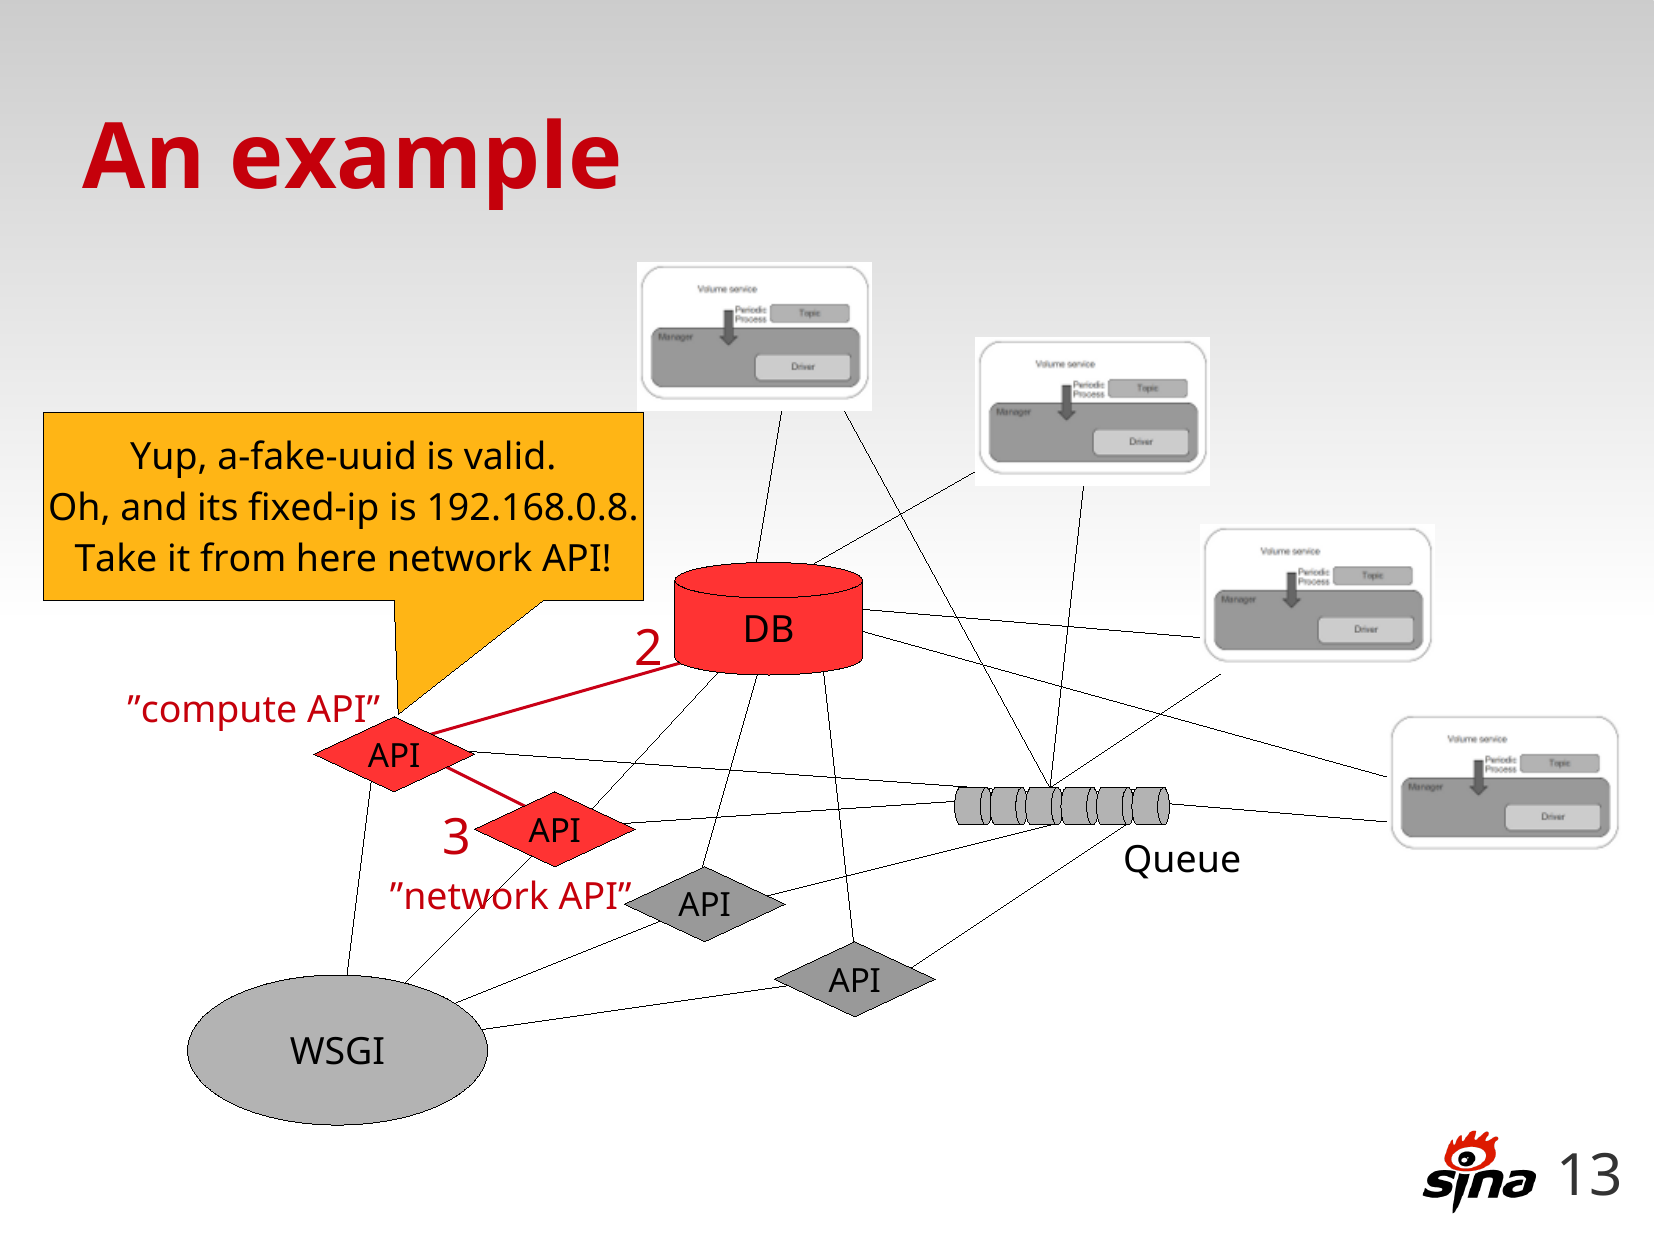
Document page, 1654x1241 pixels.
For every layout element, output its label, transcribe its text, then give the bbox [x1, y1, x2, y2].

picture [1387, 712, 1622, 861]
text_box ”compute API” [112, 675, 413, 732]
picture [637, 262, 872, 411]
text_box ”network API” [375, 862, 676, 920]
title An example [82, 49, 1571, 257]
text_box API [500, 791, 636, 862]
text_box DB [674, 562, 863, 676]
picture [1394, 1087, 1564, 1241]
text_box 3 [428, 793, 500, 865]
text_box Queue [1107, 825, 1258, 883]
text_box Yup, a-fake-uuid is valid. Oh, and its fixed-ip is 192.168.0.8. Take it from here network API! [43, 412, 644, 715]
picture [1200, 524, 1435, 674]
picture [975, 337, 1210, 486]
text_box WSGI [187, 975, 488, 1126]
text_box [954, 787, 1170, 825]
text_box 2 [619, 604, 691, 676]
text_box API [774, 941, 936, 1017]
text_box API [658, 866, 786, 942]
text_box API [313, 716, 475, 792]
